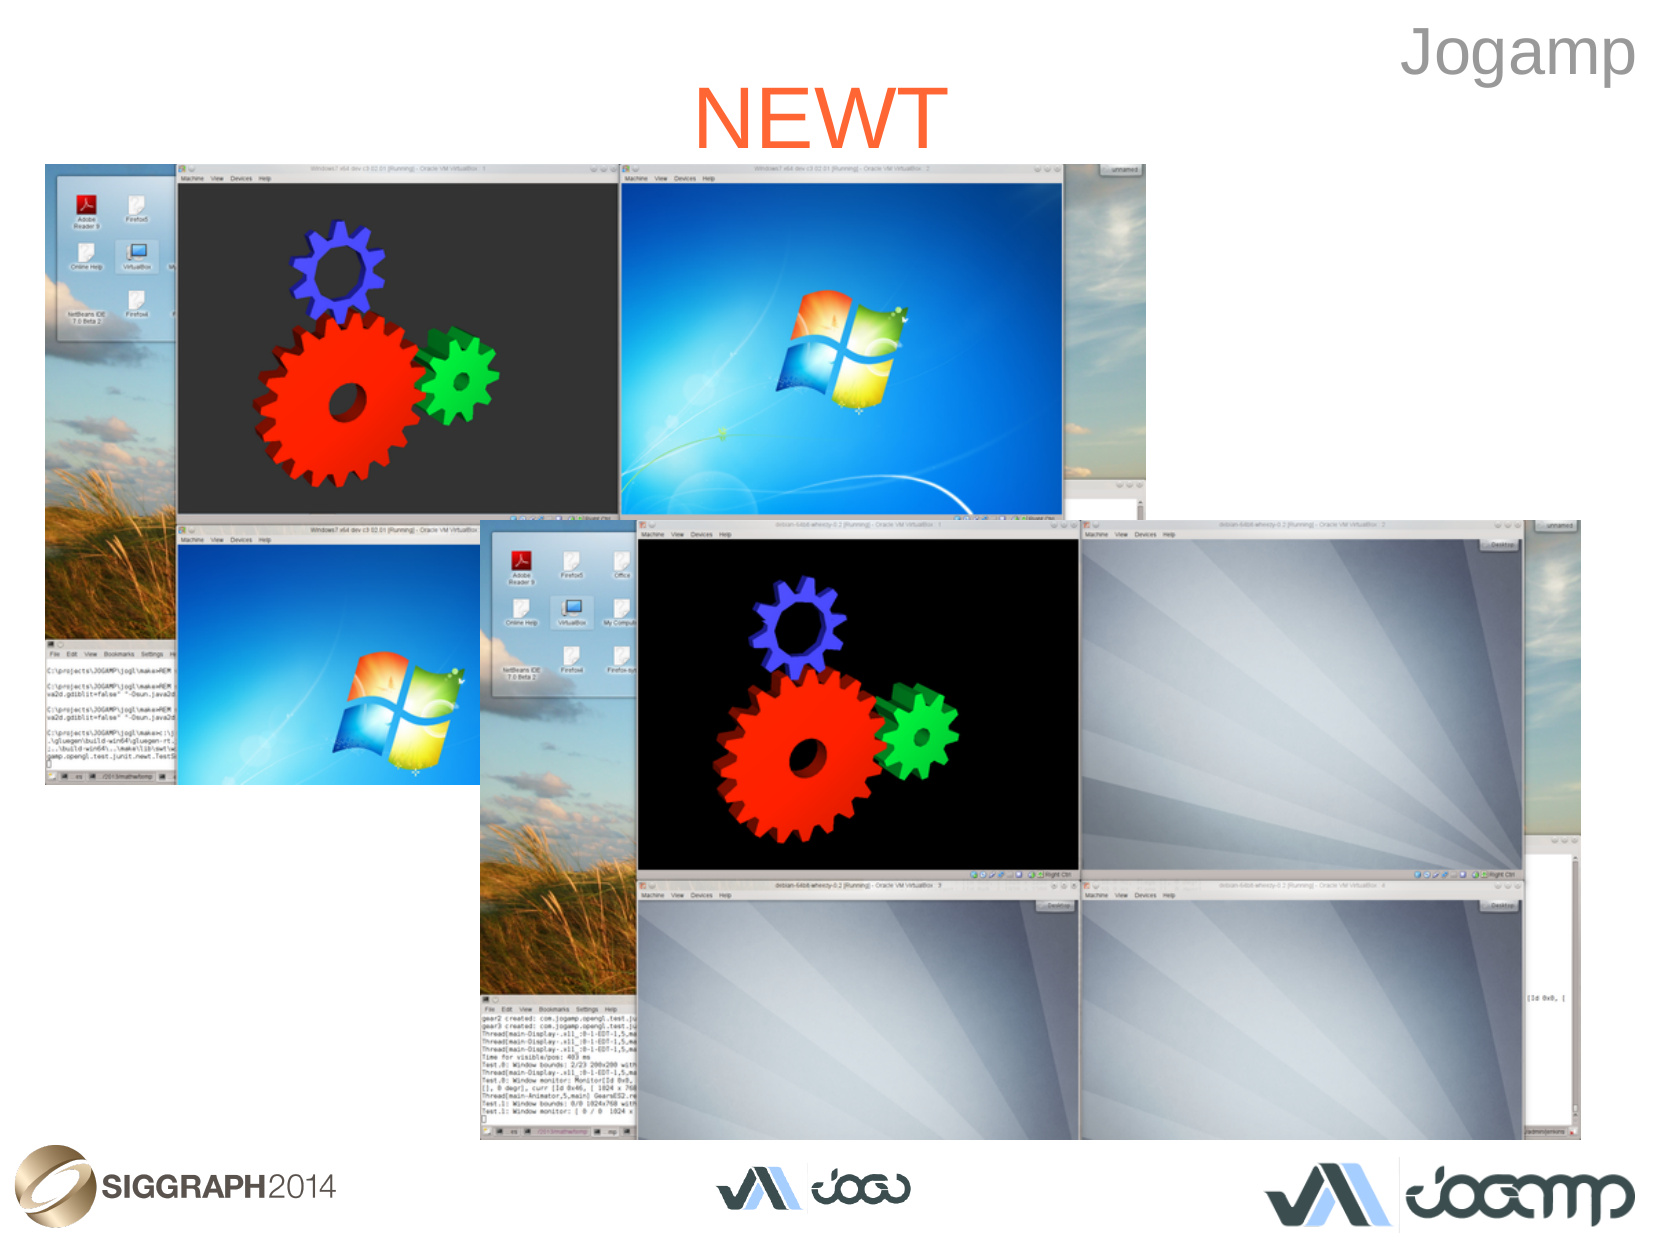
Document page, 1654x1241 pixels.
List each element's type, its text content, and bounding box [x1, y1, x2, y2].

picture [1262, 1157, 1635, 1233]
picture [7, 1133, 343, 1239]
picture [714, 1163, 916, 1214]
text_box Jogamp [1385, 6, 1654, 112]
title NEWT [68, 56, 1576, 181]
picture [45, 164, 1581, 1141]
